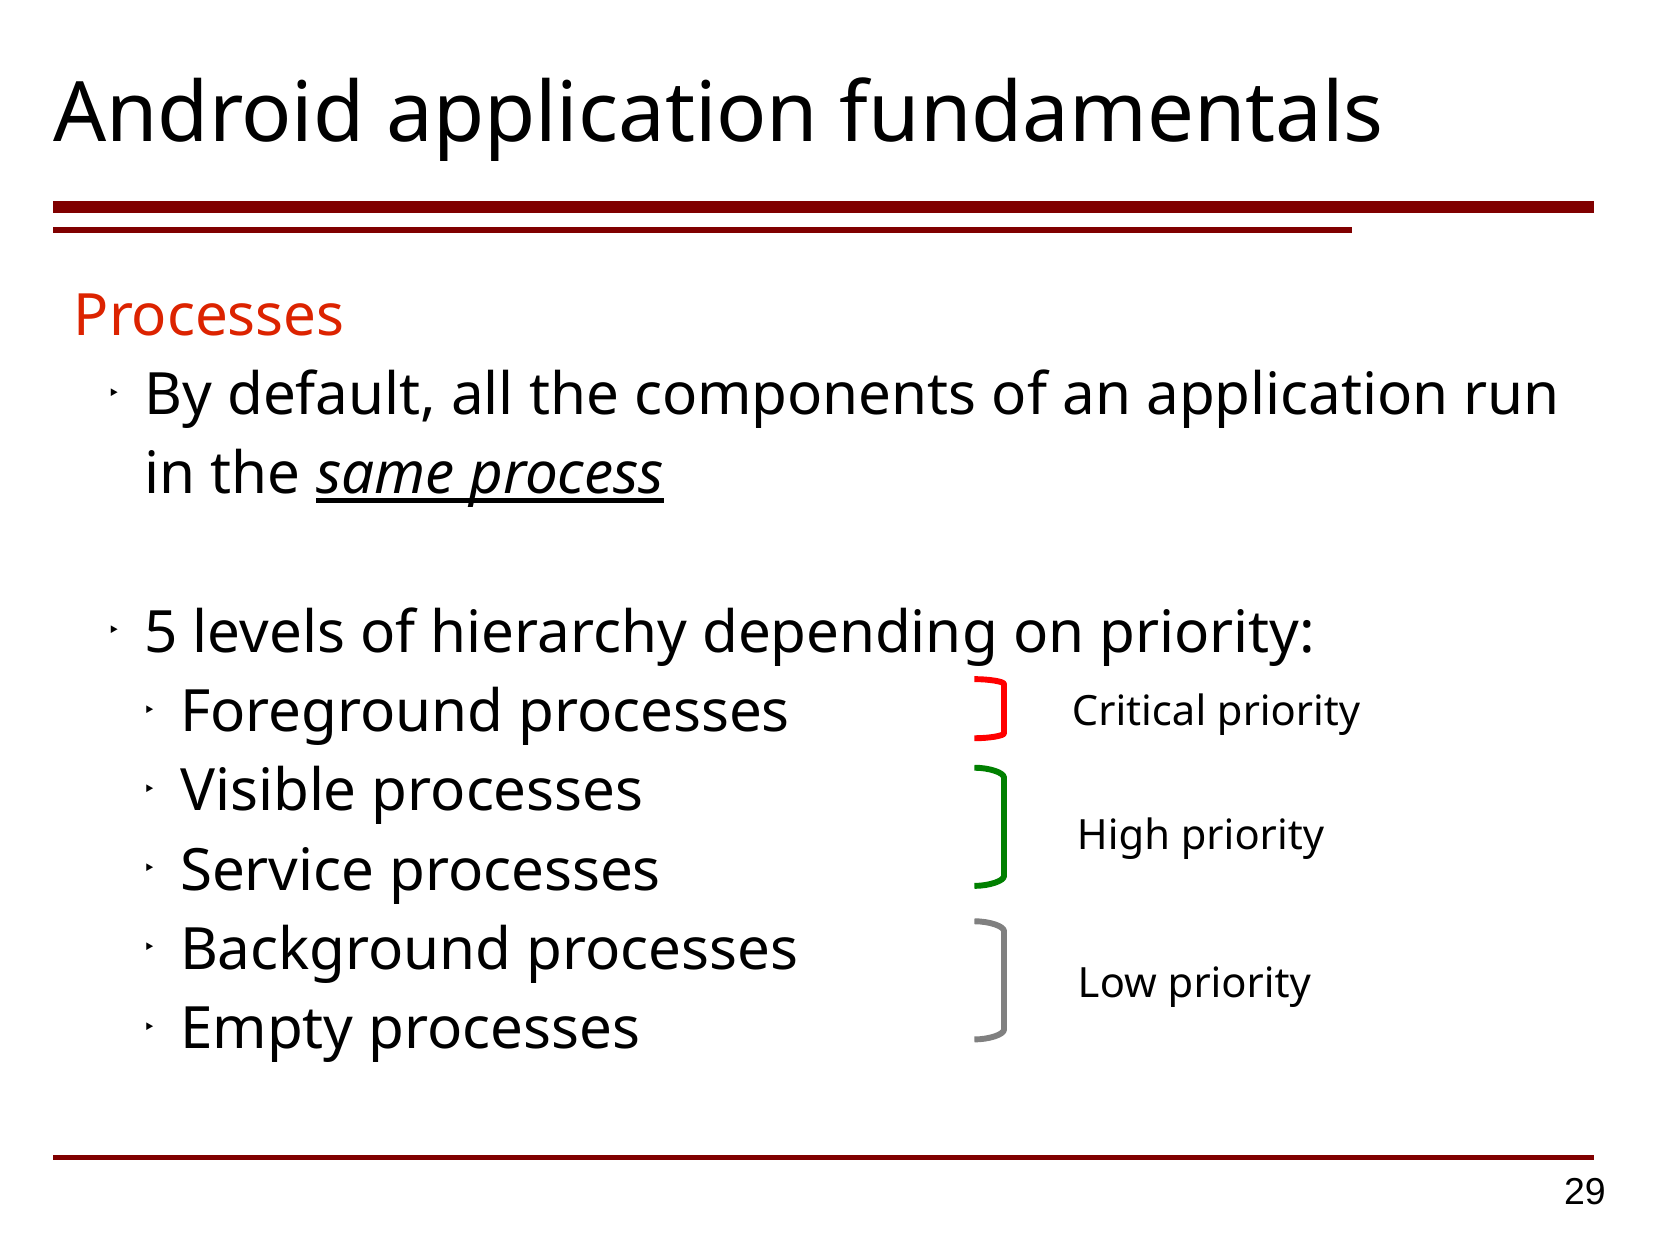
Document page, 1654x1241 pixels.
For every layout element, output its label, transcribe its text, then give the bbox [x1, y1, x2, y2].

text_box Low priority [1062, 944, 1306, 1016]
text_box <number> [35, 1163, 1654, 1221]
text_box Processes By default, all the components of an application run in the same process 5 levels of hierarchy depending on priority: Foreground processes Visible processes Service processes Background processes Empty processes [59, 265, 1500, 1061]
subtitle Android application fundamentals [53, 48, 1542, 172]
text_box High priority [1062, 797, 1315, 868]
text_box Critical priority [1057, 673, 1351, 744]
